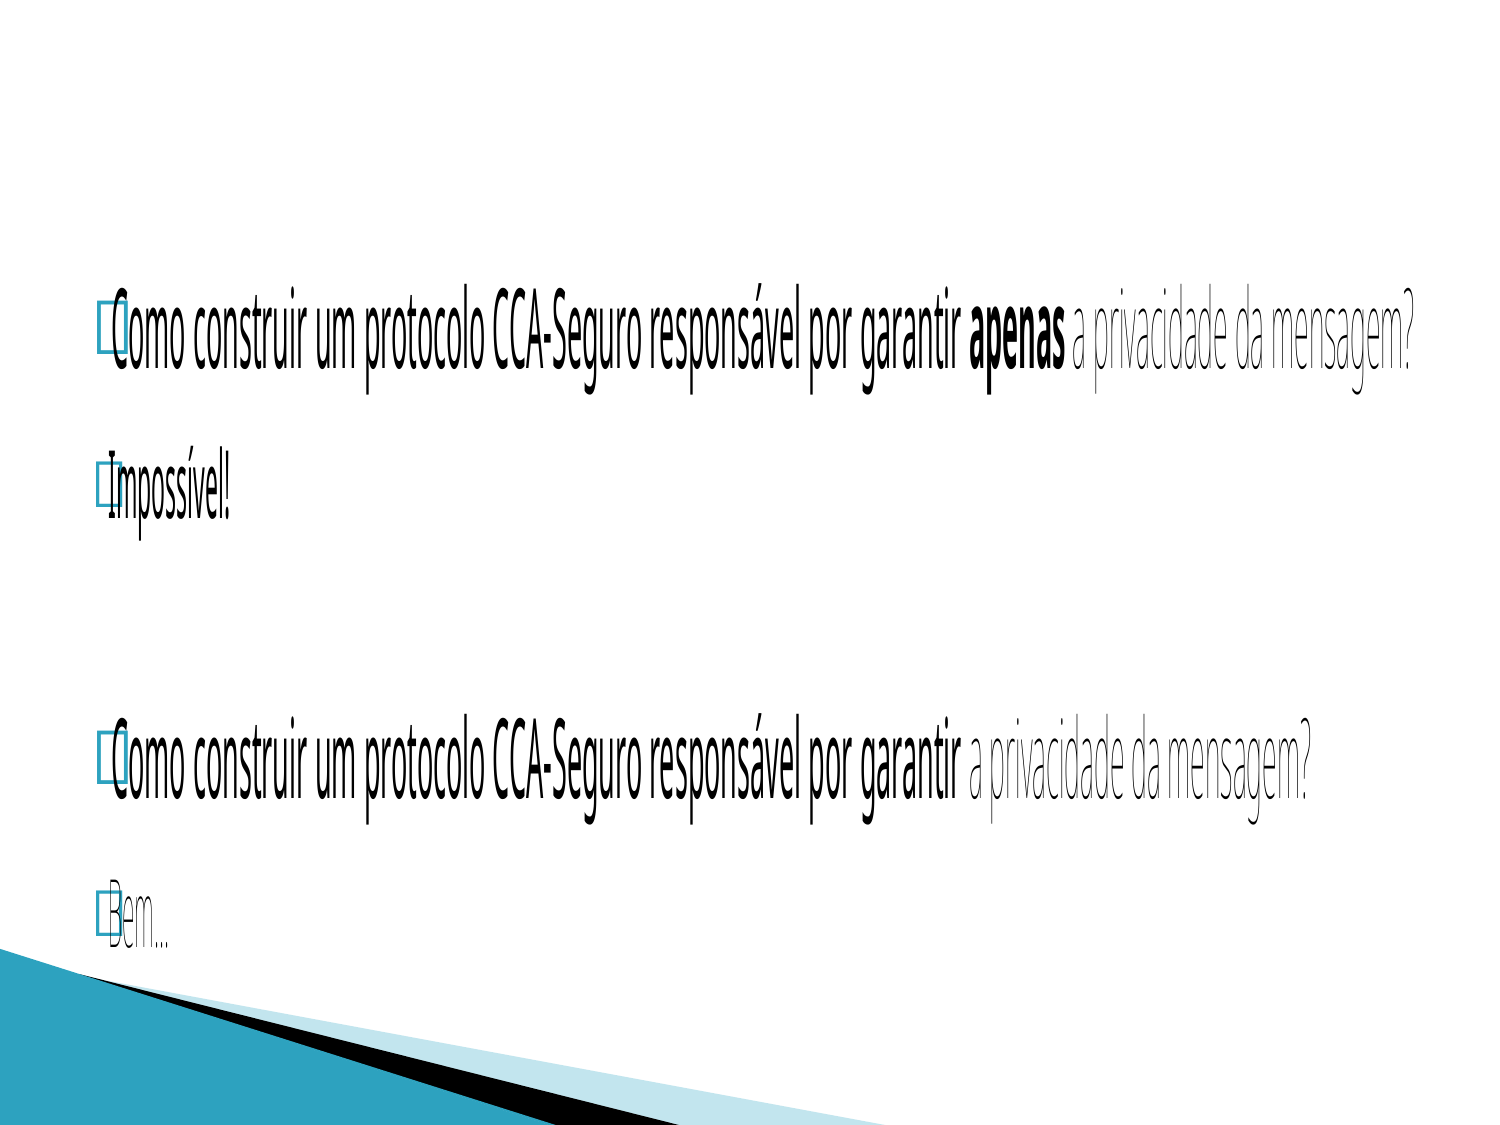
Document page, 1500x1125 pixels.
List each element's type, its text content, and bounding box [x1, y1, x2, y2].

list Como construir um protocolo CCA-Seguro responsável por garantir apenas a privacidade da mensagem? Impossível! Como construir um protocolo CCA-Seguro responsável por garantir a privacidade da mensagem? Bem... [75, 243, 1426, 986]
